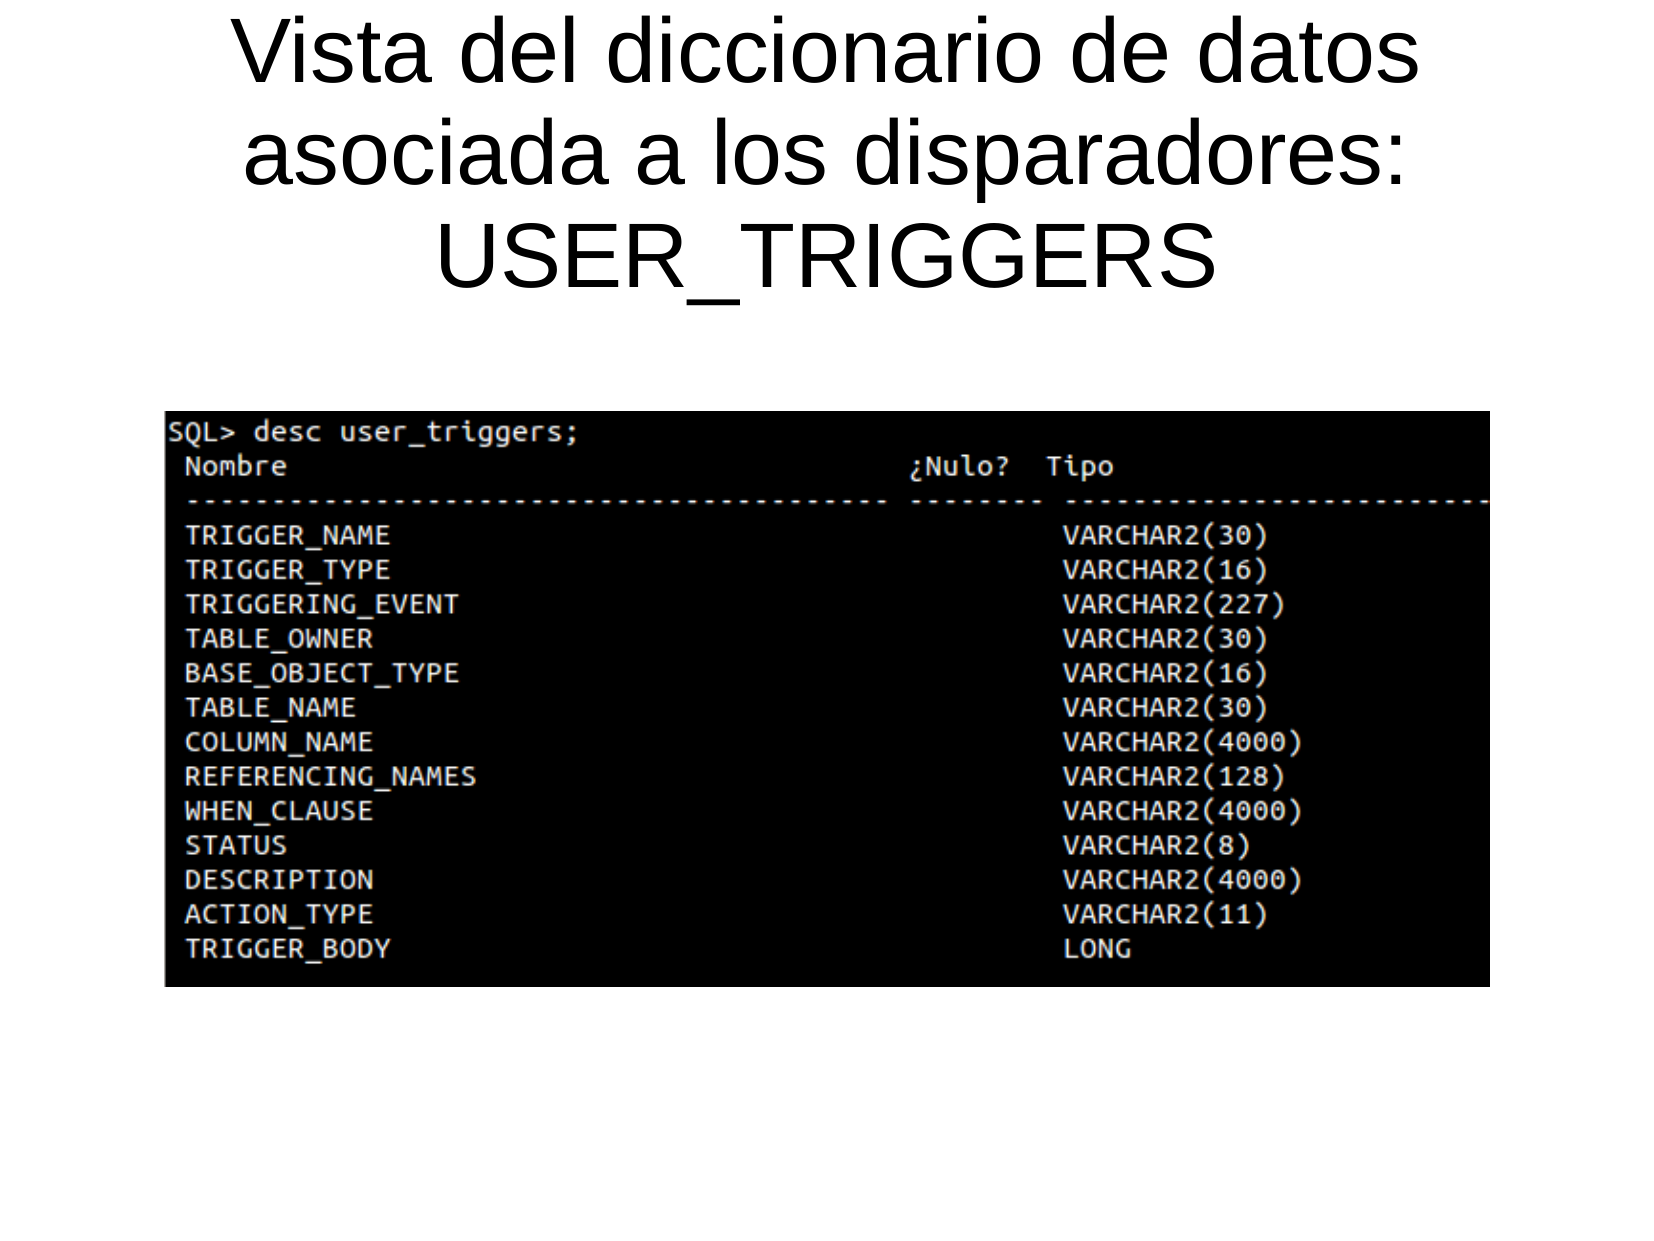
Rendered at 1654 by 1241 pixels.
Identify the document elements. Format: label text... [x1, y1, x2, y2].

picture [164, 411, 1490, 988]
title Vista del diccionario de datos asociada a los disparadores: USER_TRIGGERS [82, 0, 1571, 307]
